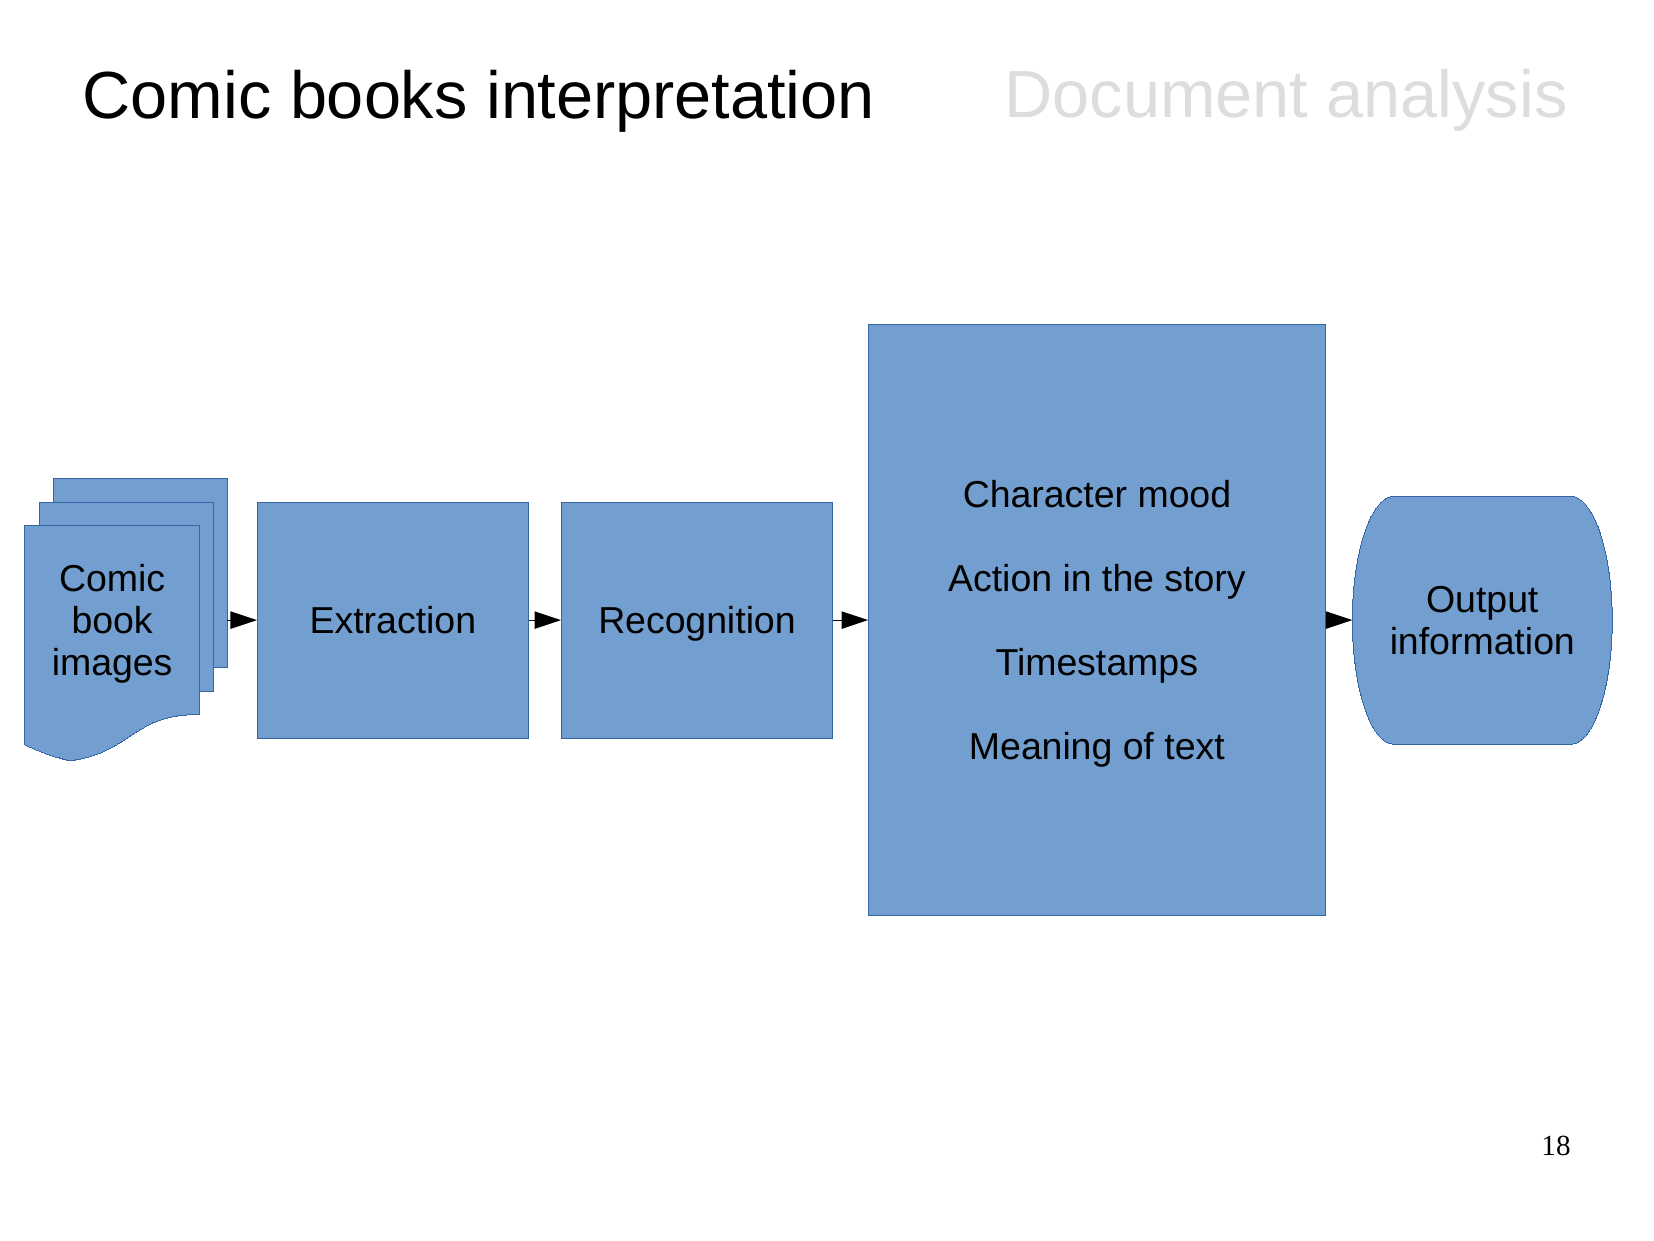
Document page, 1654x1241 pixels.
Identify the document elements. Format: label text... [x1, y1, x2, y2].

text_box Recognition [561, 502, 833, 739]
text_box Character mood Action in the story Timestamps Meaning of text [868, 324, 1326, 916]
text_box Extraction [257, 502, 529, 739]
title Comic books interpretation [82, 49, 1571, 142]
text_box Comic book images [24, 478, 228, 761]
text_box Output information [1352, 496, 1613, 745]
